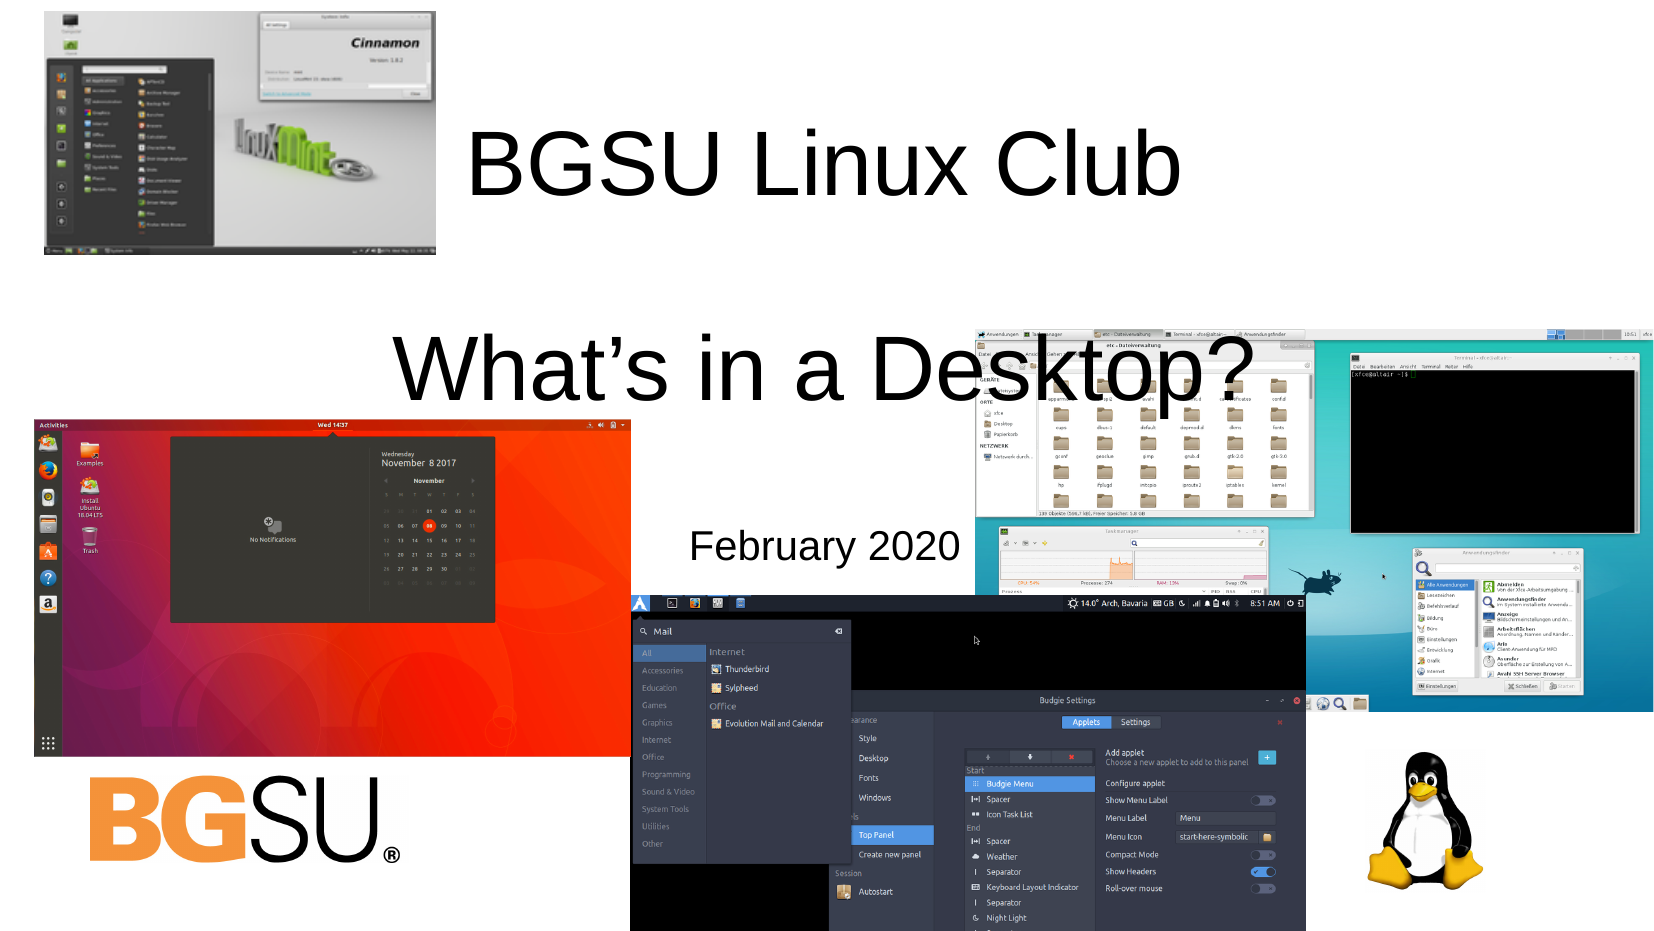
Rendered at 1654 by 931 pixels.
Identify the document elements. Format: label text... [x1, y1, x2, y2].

picture [44, 11, 436, 256]
picture [1365, 749, 1486, 893]
picture [34, 329, 1654, 931]
picture [90, 775, 409, 863]
text_box BGSU Linux Club What’s in a Desktop? February 2020 [270, 105, 1381, 577]
